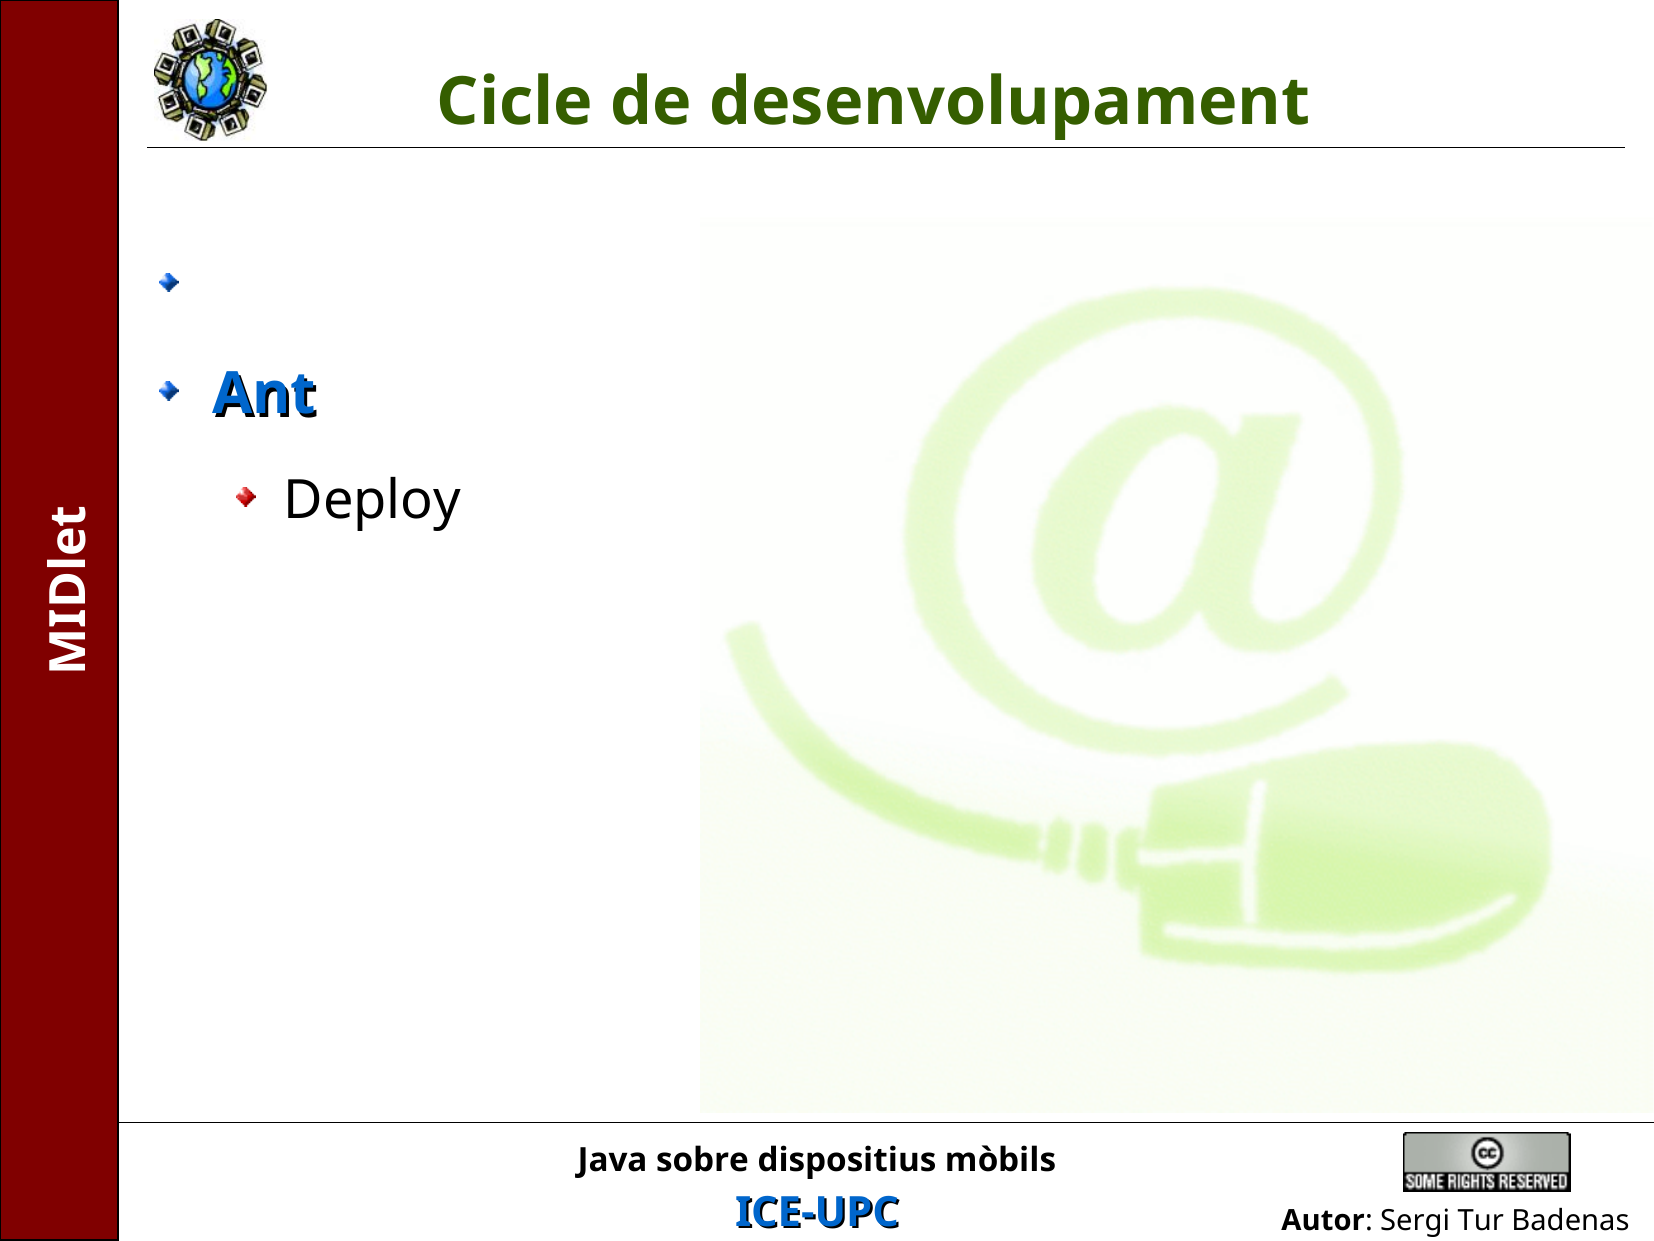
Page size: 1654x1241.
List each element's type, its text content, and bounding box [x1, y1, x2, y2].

picture [700, 217, 1654, 1113]
picture [154, 19, 268, 56]
list Ant Deploy [141, 242, 1630, 1078]
picture [1403, 1132, 1571, 1192]
title Cicle de desenvolupament [129, 56, 1619, 141]
